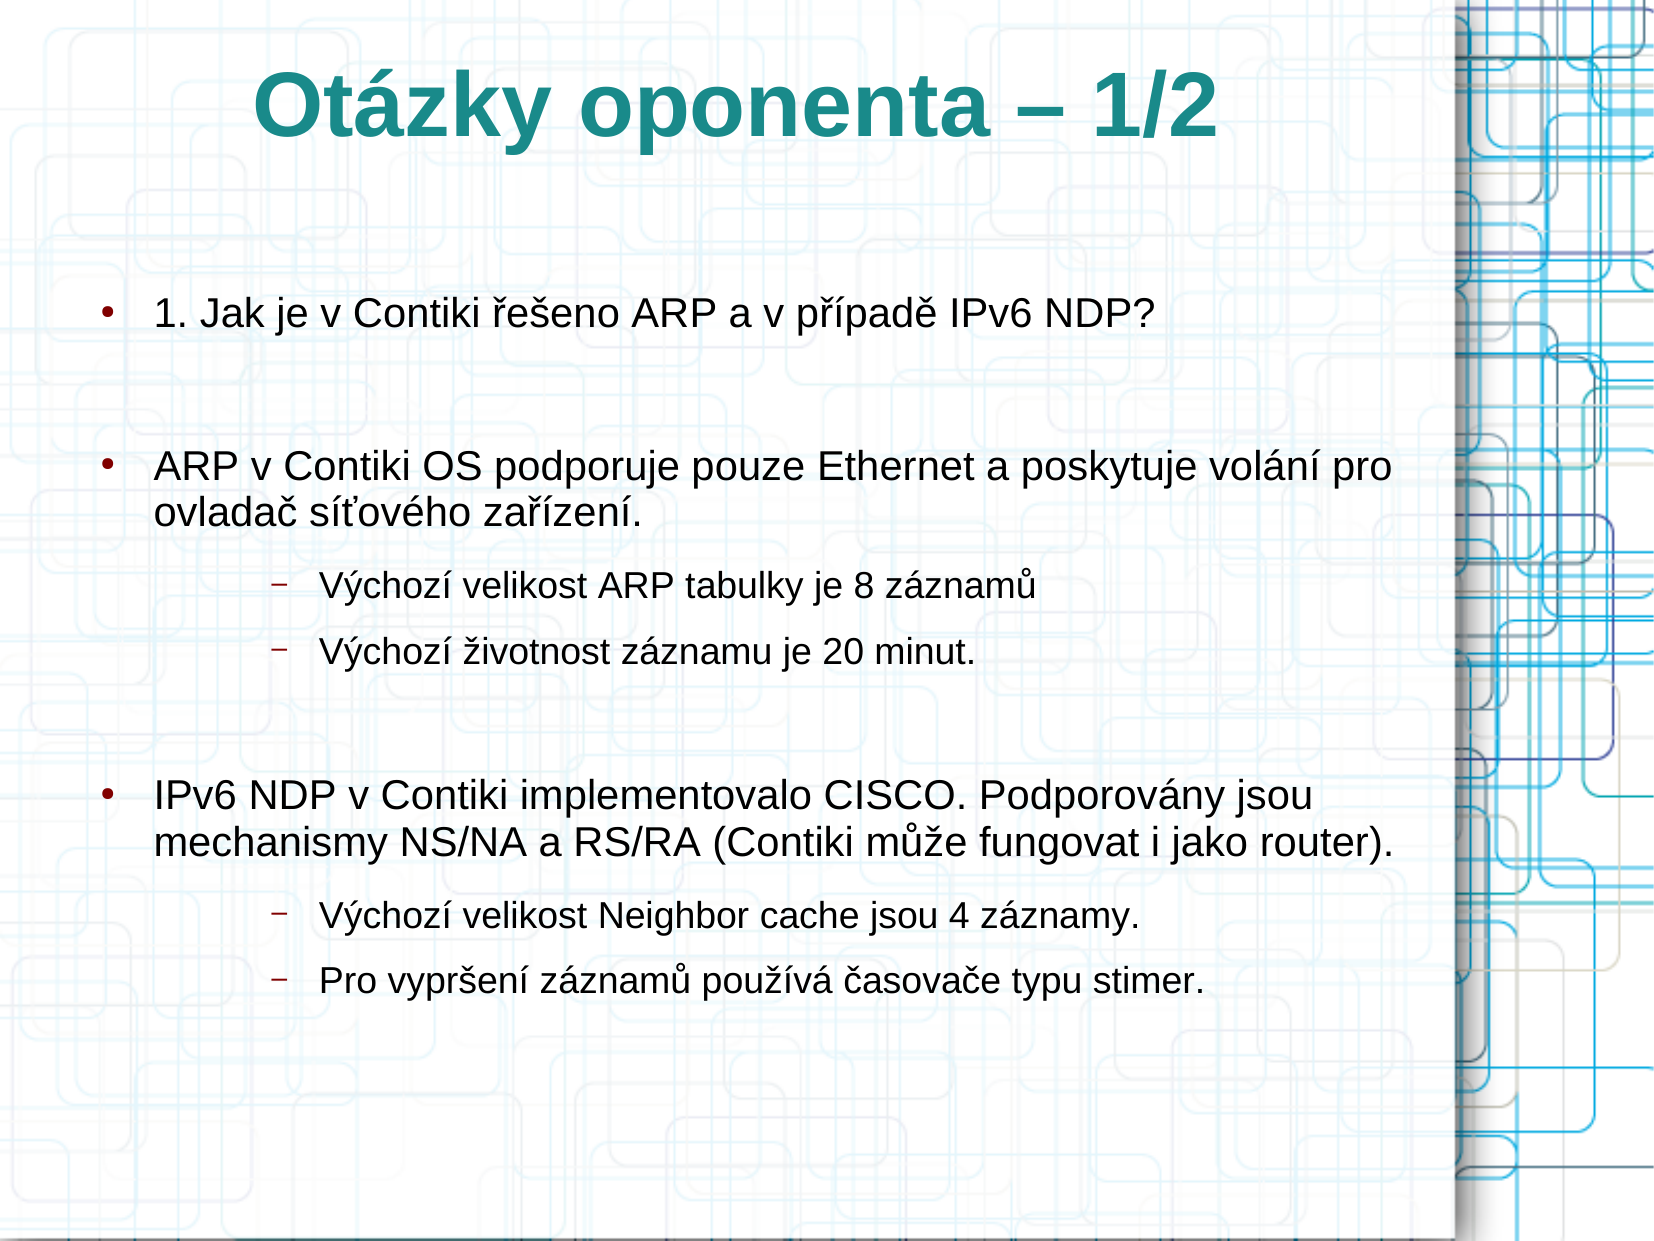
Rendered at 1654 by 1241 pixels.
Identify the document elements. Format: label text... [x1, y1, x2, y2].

title Otázky oponenta – 1/2 [57, 1, 1416, 209]
picture [0, 0, 1654, 1241]
list 1. Jak je v Contiki řešeno ARP a v případě IPv6 NDP? ARP v Contiki OS podporuje pouze Ethernet a poskytuje volání pro ovladač síťového zařízení. Výchozí velikost ARP tabulky je 8 záznamů Výchozí životnost záznamu je 20 minut. IPv6 NDP v Contiki implementovalo CISCO. Podporovány jsou mechanismy NS/NA a RS/RA (Contiki může fungovat i jako router). Výchozí velikost Neighbor cache jsou 4 záznamy. Pro vypršení záznamů používá časovače typu stimer. [82, 290, 1418, 1150]
